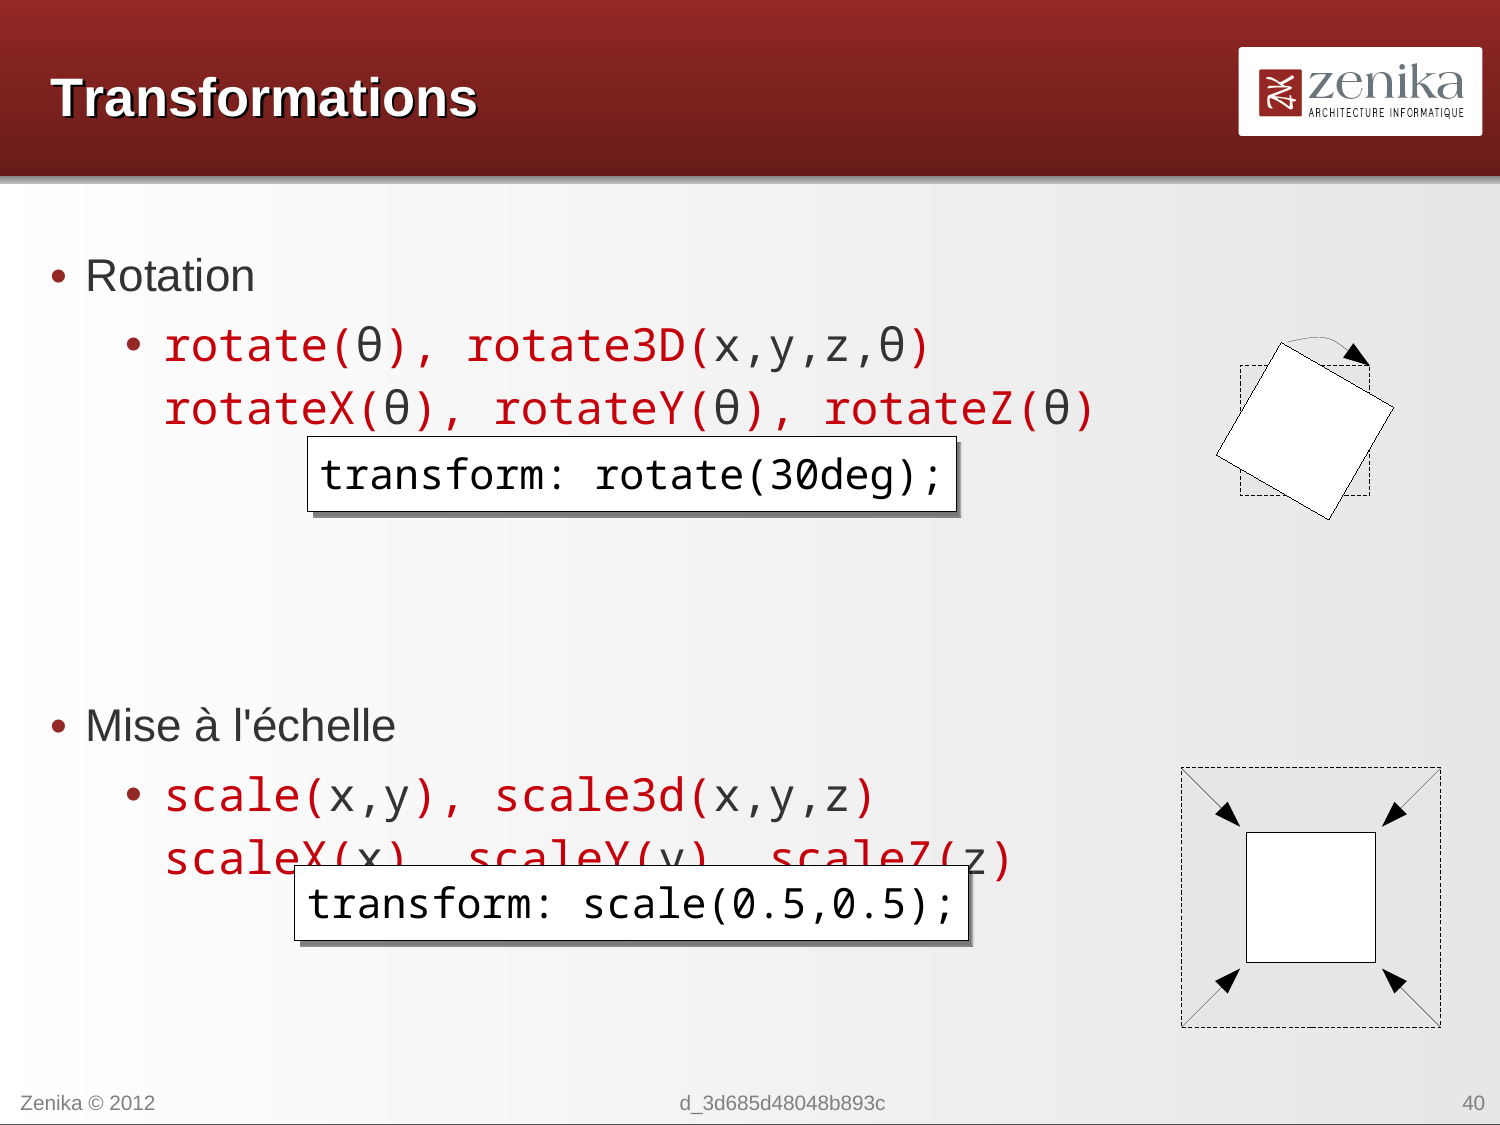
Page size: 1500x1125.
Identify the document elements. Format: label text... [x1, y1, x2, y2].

title Transformations [50, 15, 1206, 180]
text_box [1216, 342, 1394, 520]
text_box transform: rotate(30deg); [307, 436, 957, 512]
list Rotation rotate(θ), rotate3D(x,y,z,θ) rotateX(θ), rotateY(θ), rotateZ(θ) Mise à l'échelle scale(x,y), scale3d(x,y,z) scaleX(x), scaleY(y), scaleZ(z) [50, 249, 1435, 1079]
text_box transform: scale(0.5,0.5); [294, 865, 969, 941]
text_box [1181, 767, 1441, 1028]
picture [1257, 58, 1464, 125]
